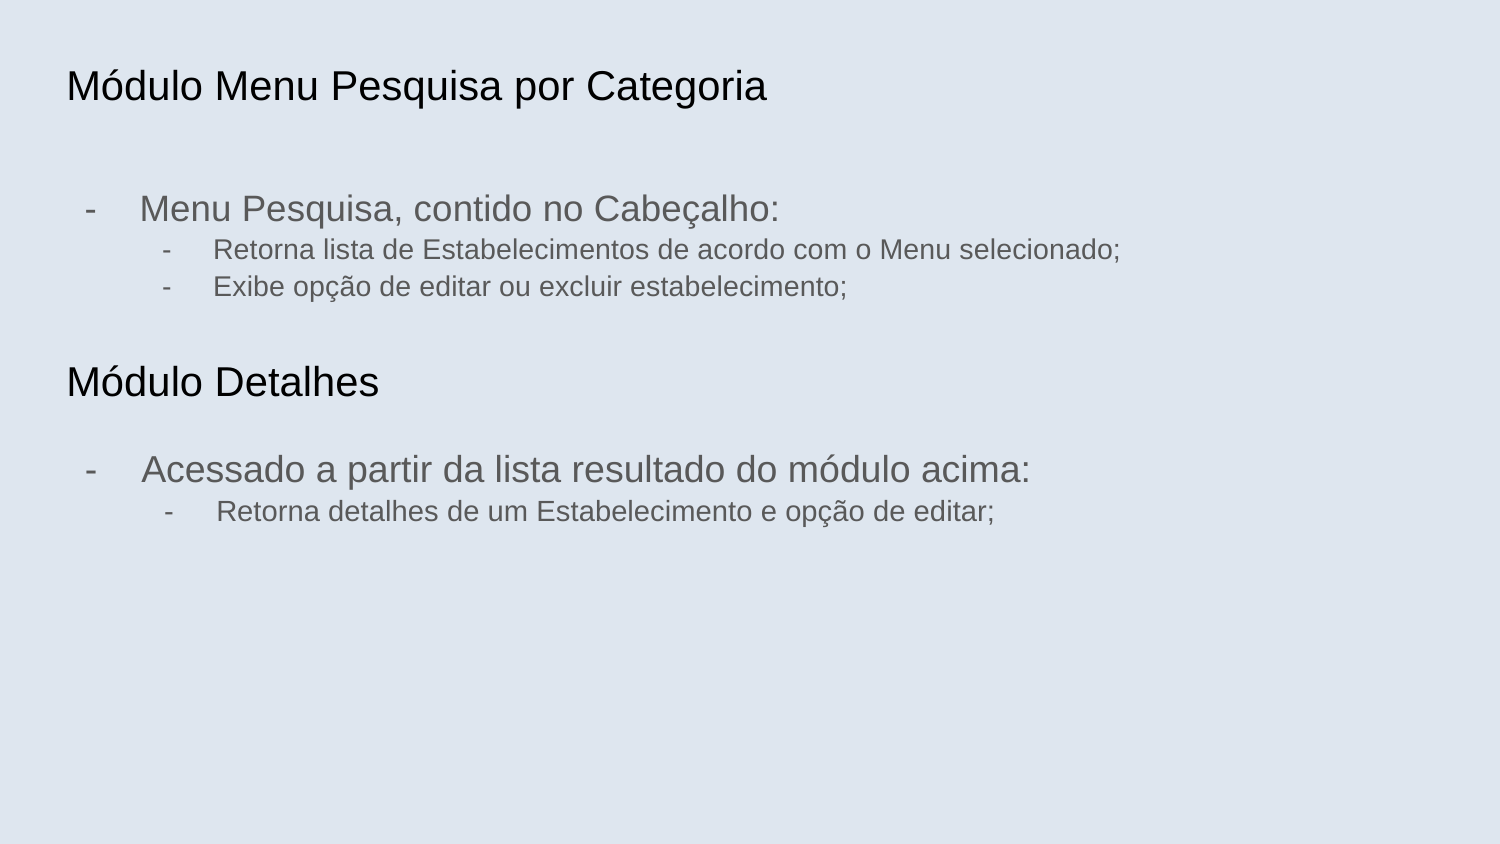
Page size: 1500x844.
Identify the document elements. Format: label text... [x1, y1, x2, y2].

title Módulo Menu Pesquisa por Categoria [51, 48, 1449, 142]
list Acessado a partir da lista resultado do módulo acima: Retorna detalhes de um Estabelecimento e opção de editar; [51, 438, 1394, 615]
list Menu Pesquisa, contido no Cabeçalho: Retorna lista de Estabelecimentos de acordo com o Menu selecionado; Exibe opção de editar ou excluir estabelecimento; [51, 166, 1394, 319]
title Módulo Detalhes [51, 343, 1449, 438]
